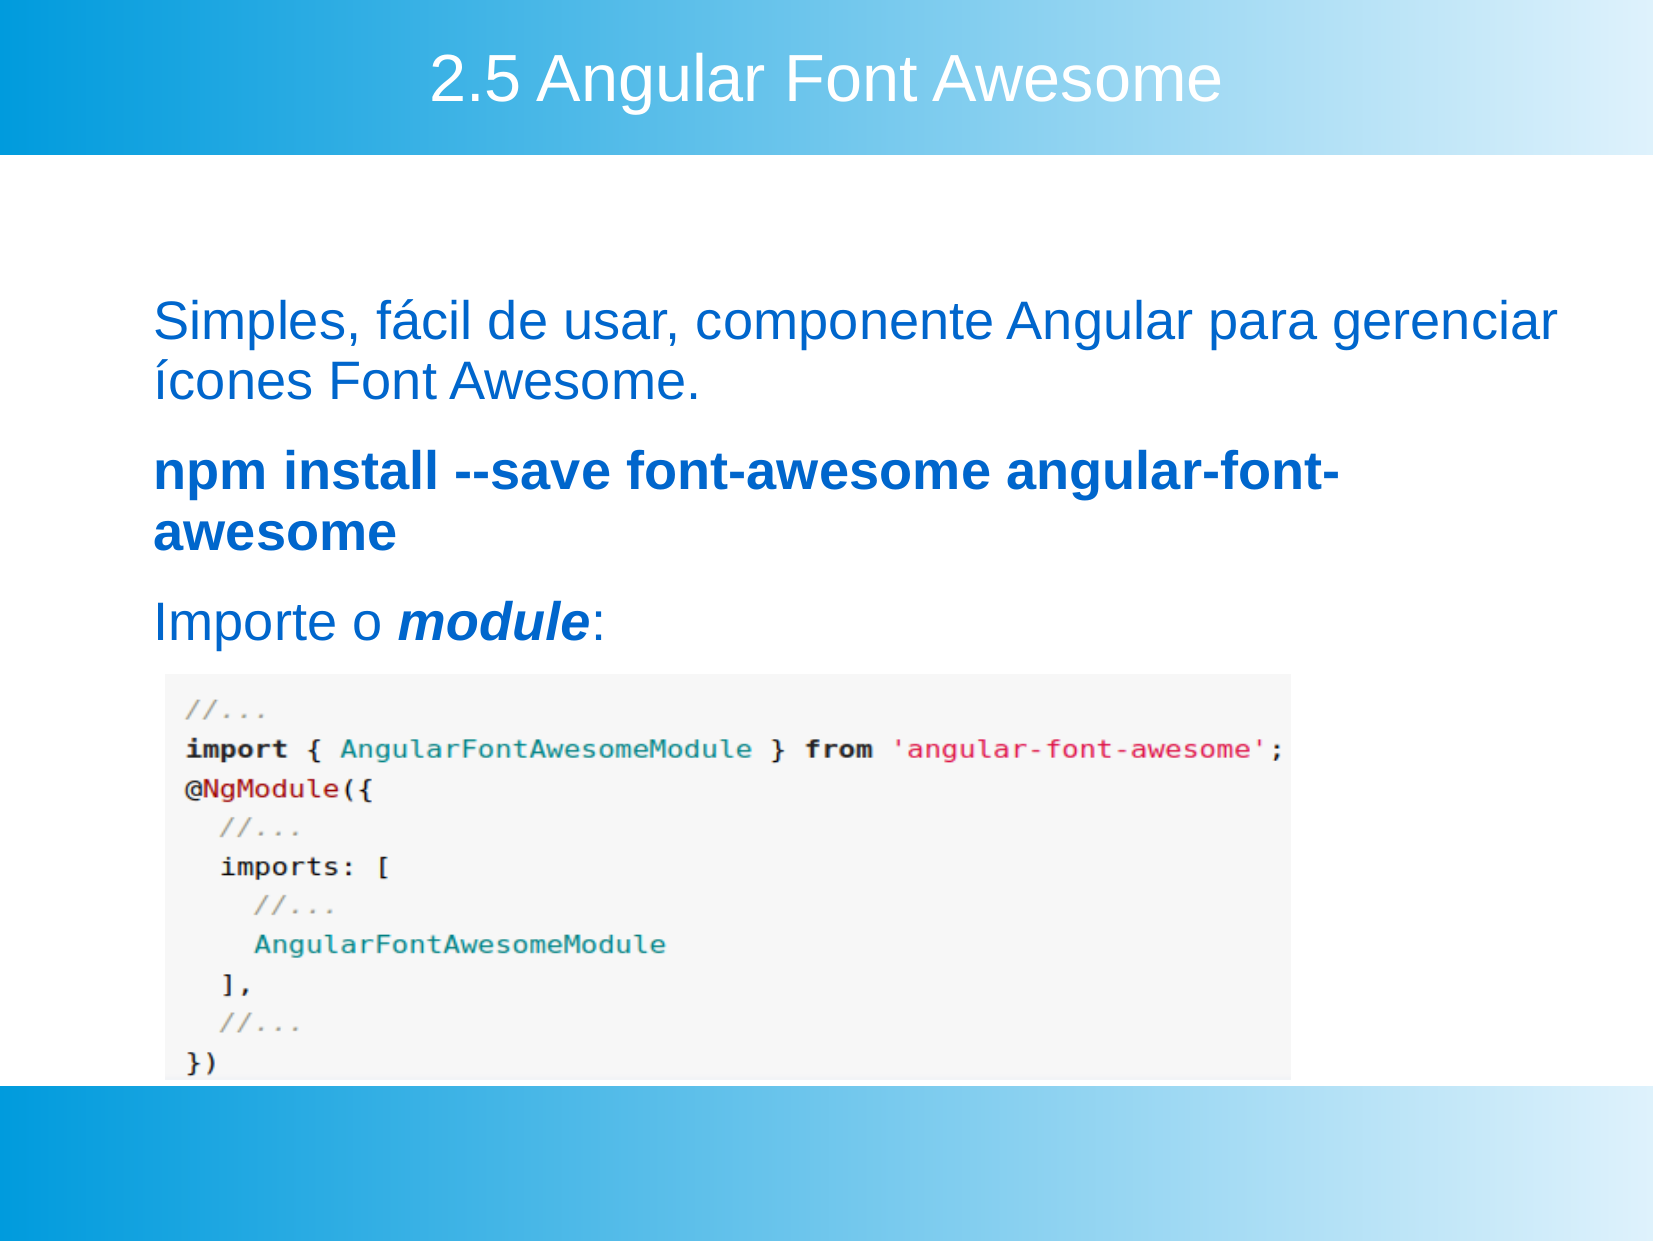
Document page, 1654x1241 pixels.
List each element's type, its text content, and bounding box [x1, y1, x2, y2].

list Simples, fácil de usar, componente Angular para gerenciar ícones Font Awesome. npm install --save font-awesome angular-font-awesome Importe o module: [82, 290, 1571, 676]
title 2.5 Angular Font Awesome [82, 25, 1571, 131]
picture [165, 674, 1291, 1081]
